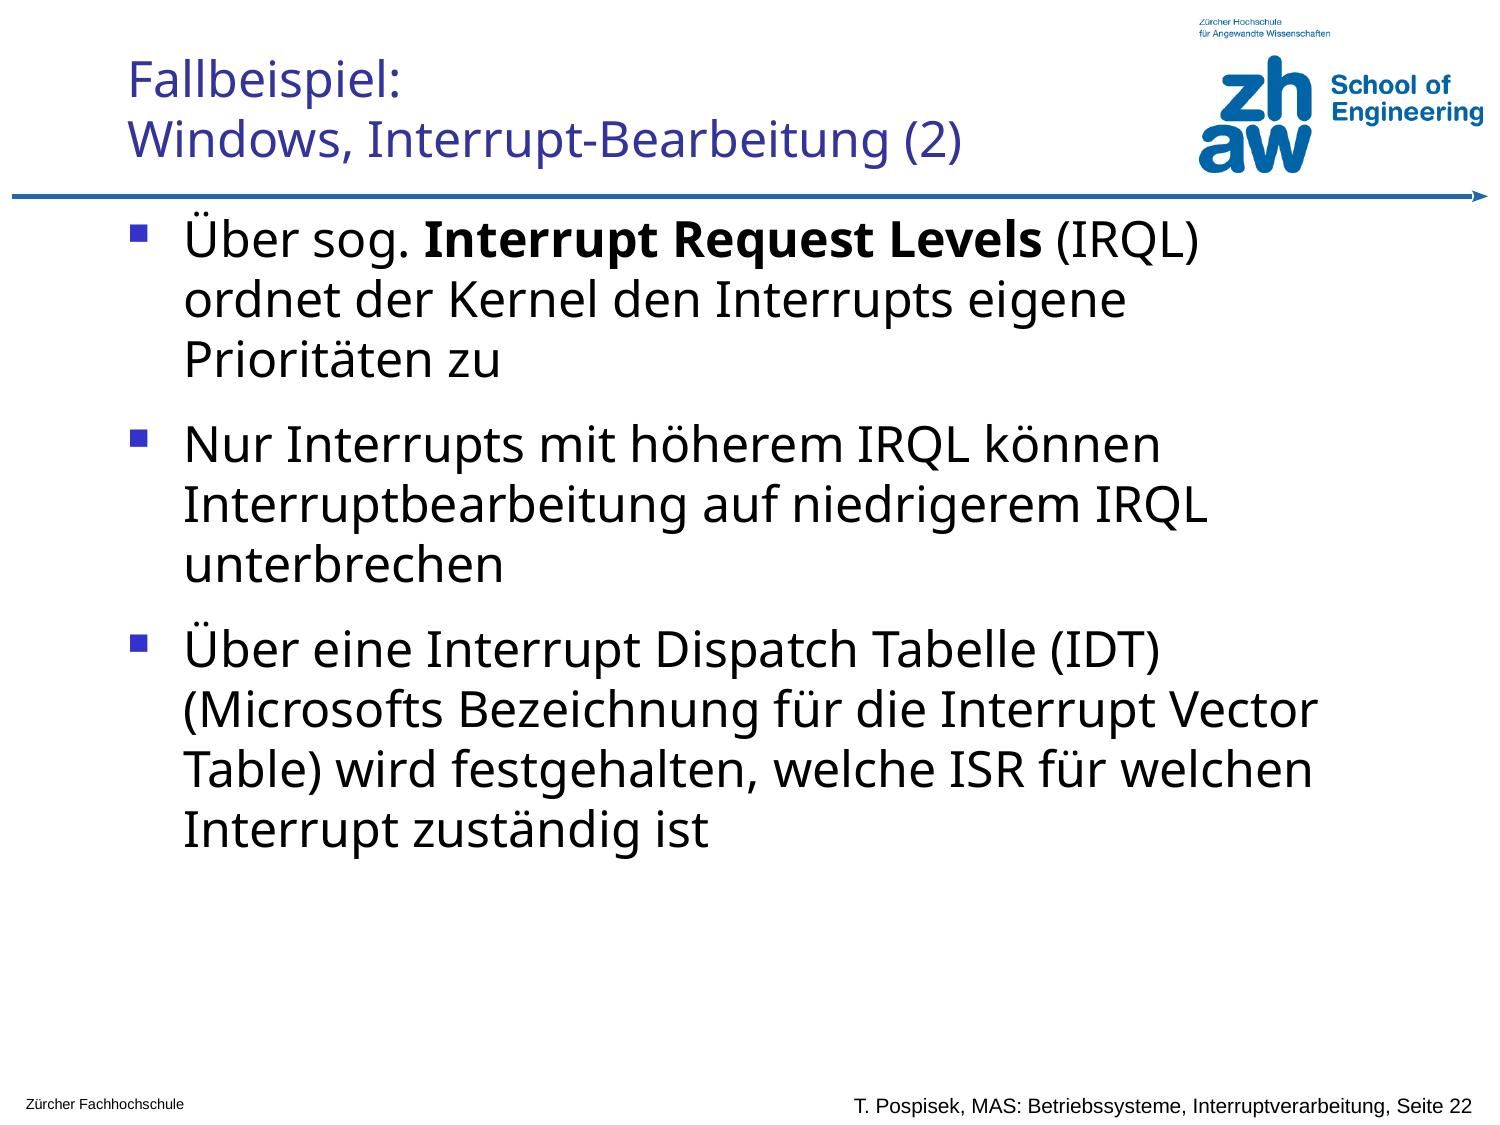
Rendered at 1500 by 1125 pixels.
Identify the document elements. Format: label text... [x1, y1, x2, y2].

title Fallbeispiel: Windows, Interrupt-Bearbeitung (2) [112, 50, 1146, 175]
list Über sog. Interrupt Request Levels (IRQL) ordnet der Kernel den Interrupts eigene Prioritäten zu Nur Interrupts mit höherem IRQL können Interruptbearbeitung auf niedrigerem IRQL unterbrechen Über eine Interrupt Dispatch Tabelle (IDT) (Microsofts Bezeichnung für die Interrupt Vector Table) wird festgehalten, welche ISR für welchen Interrupt zuständig ist [112, 200, 1375, 938]
picture [1199, 19, 1483, 173]
